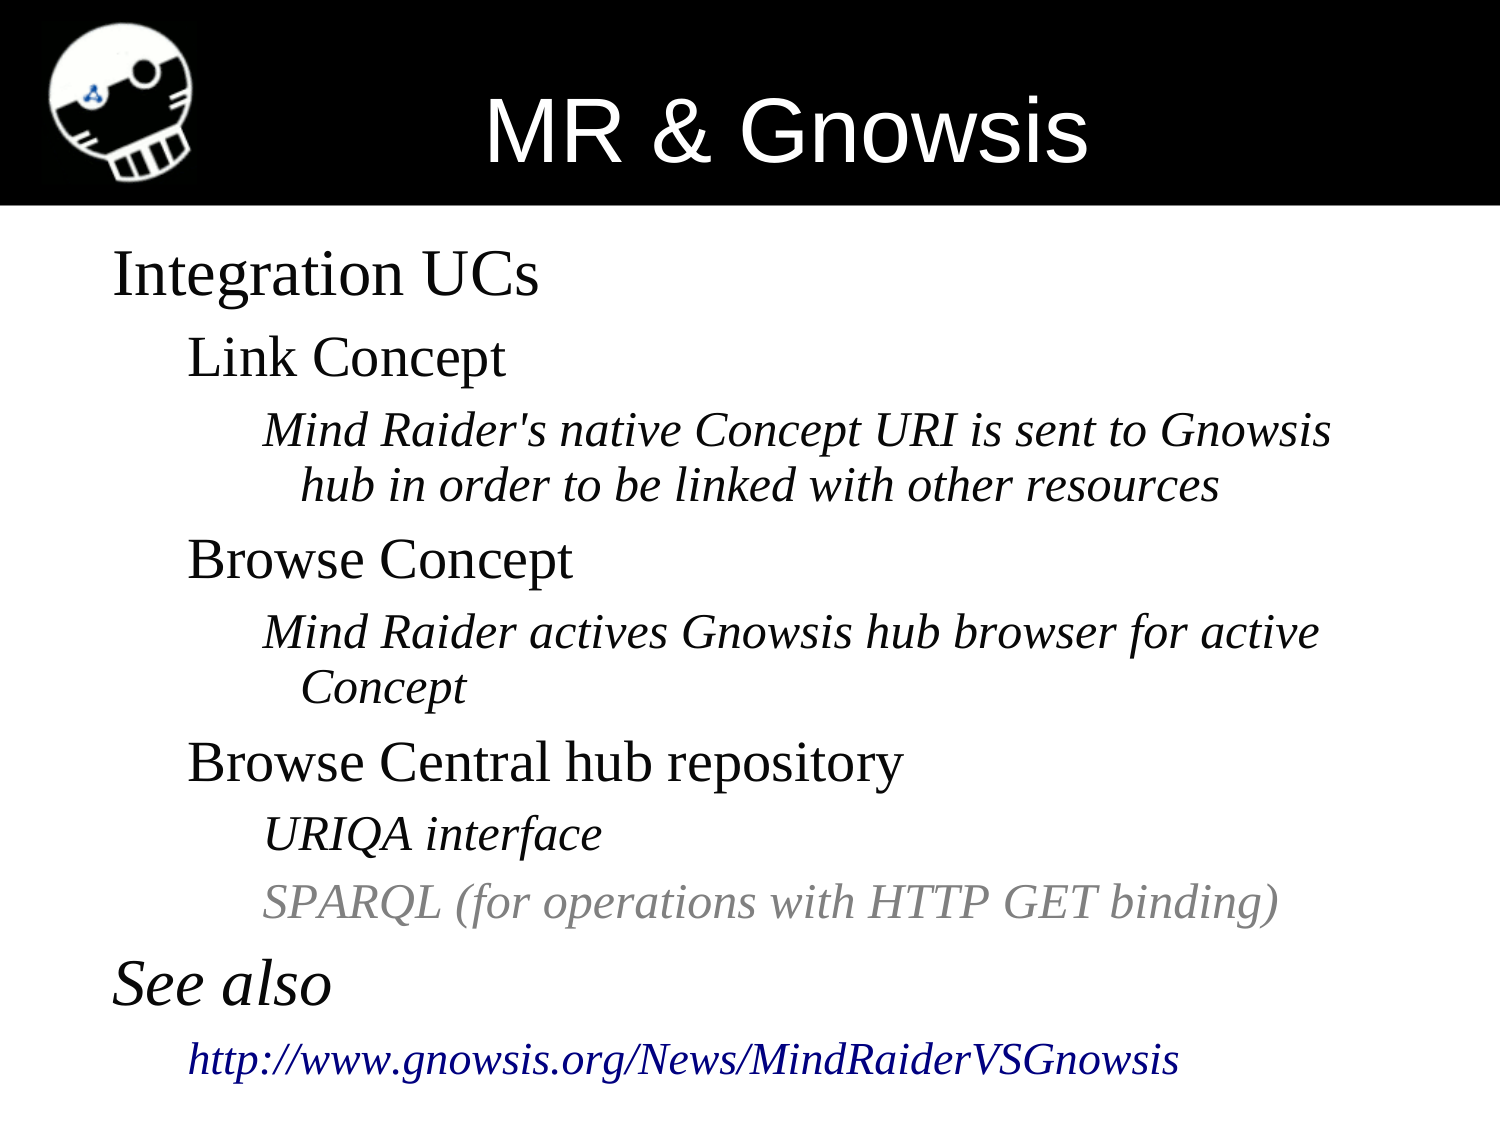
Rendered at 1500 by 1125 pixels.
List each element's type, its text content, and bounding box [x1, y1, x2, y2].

picture [0, 0, 1500, 1125]
title MR & Gnowsis [150, 13, 1426, 249]
list Integration UCs Link Concept Mind Raider's native Concept URI is sent to Gnowsis hub in order to be linked with other resources Browse Concept Mind Raider actives Gnowsis hub browser for active Concept Browse Central hub repository URIQA interface SPARQL (for operations with HTTP GET binding) See also http://www.gnowsis.org/News/MindRaiderVSGnowsis [112, 236, 1388, 1091]
